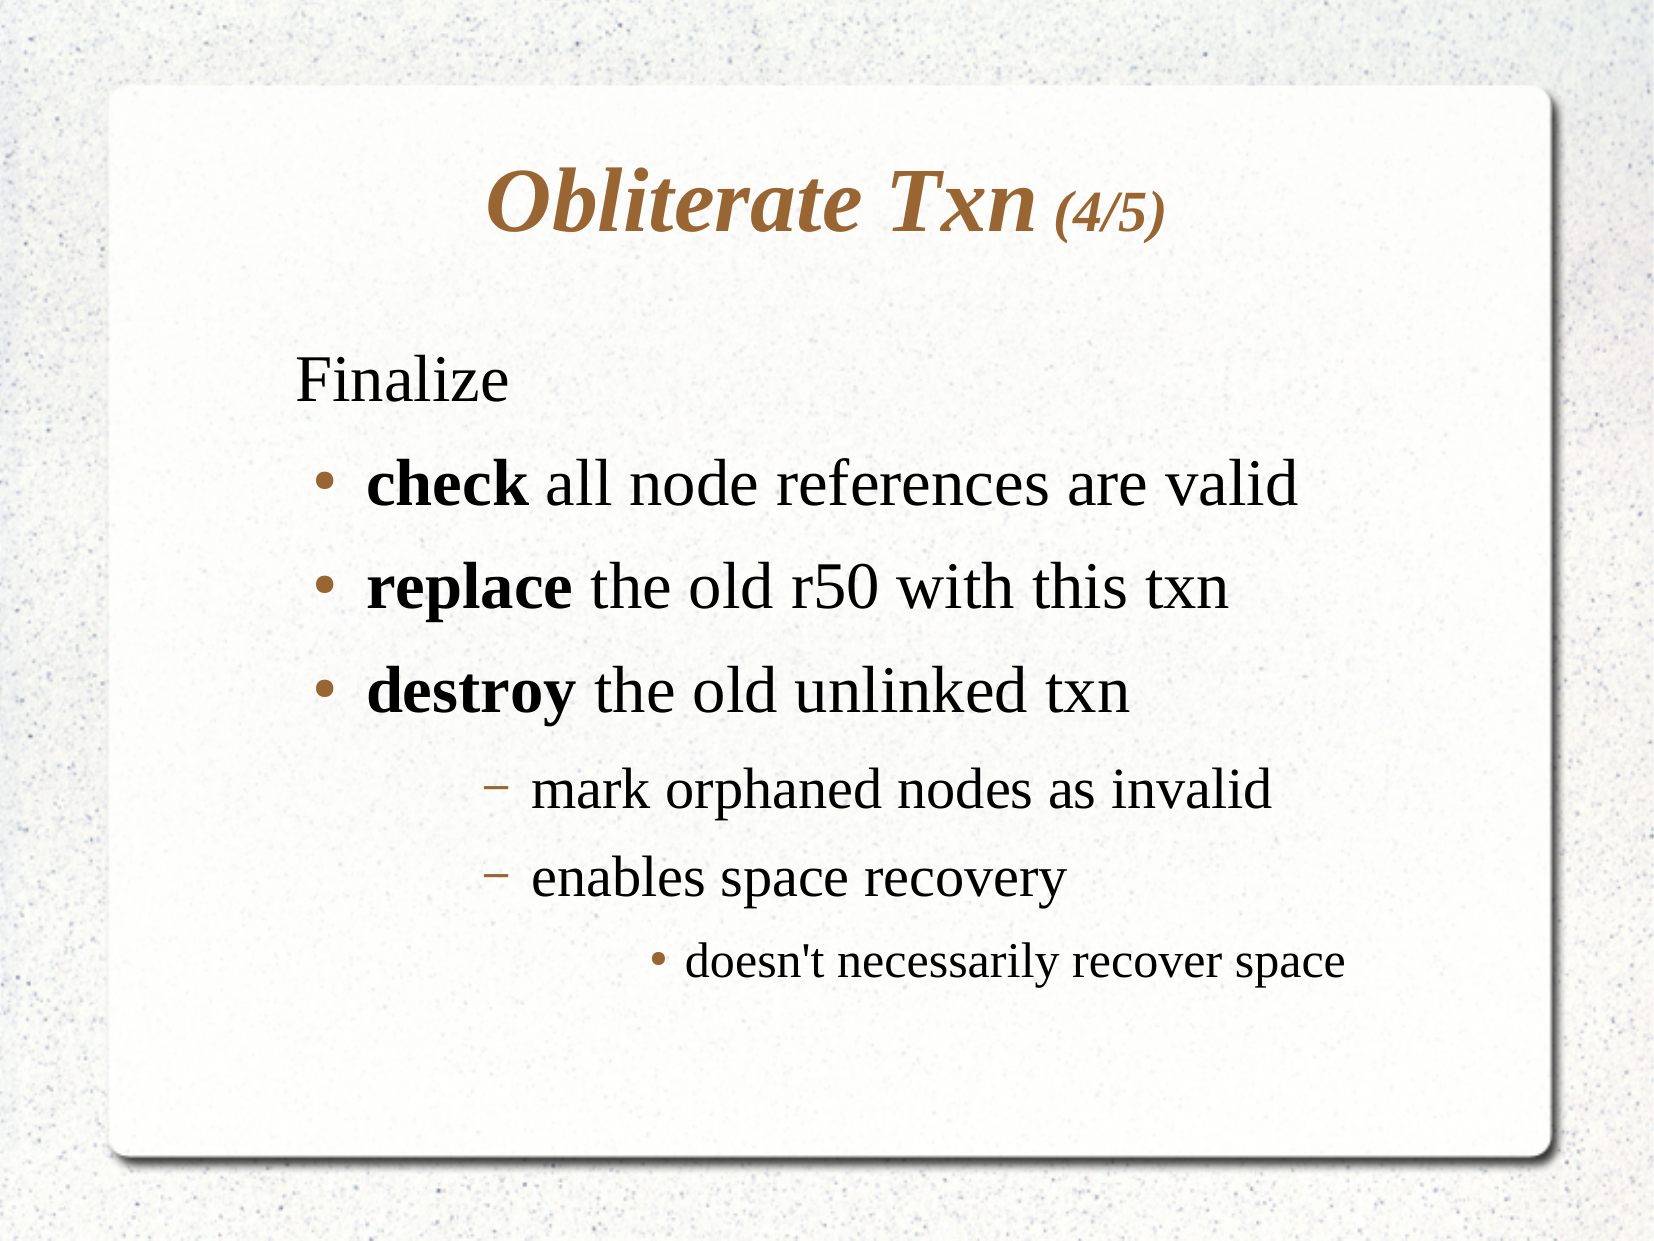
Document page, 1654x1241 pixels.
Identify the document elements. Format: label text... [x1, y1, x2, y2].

picture [0, 0, 1654, 1241]
title Obliterate Txn (4/5) [118, 96, 1536, 304]
list Finalize check all node references are valid replace the old r50 with this txn destroy the old unlinked txn mark orphaned nodes as invalid enables space recovery doesn't necessarily recover space [295, 342, 1654, 1161]
